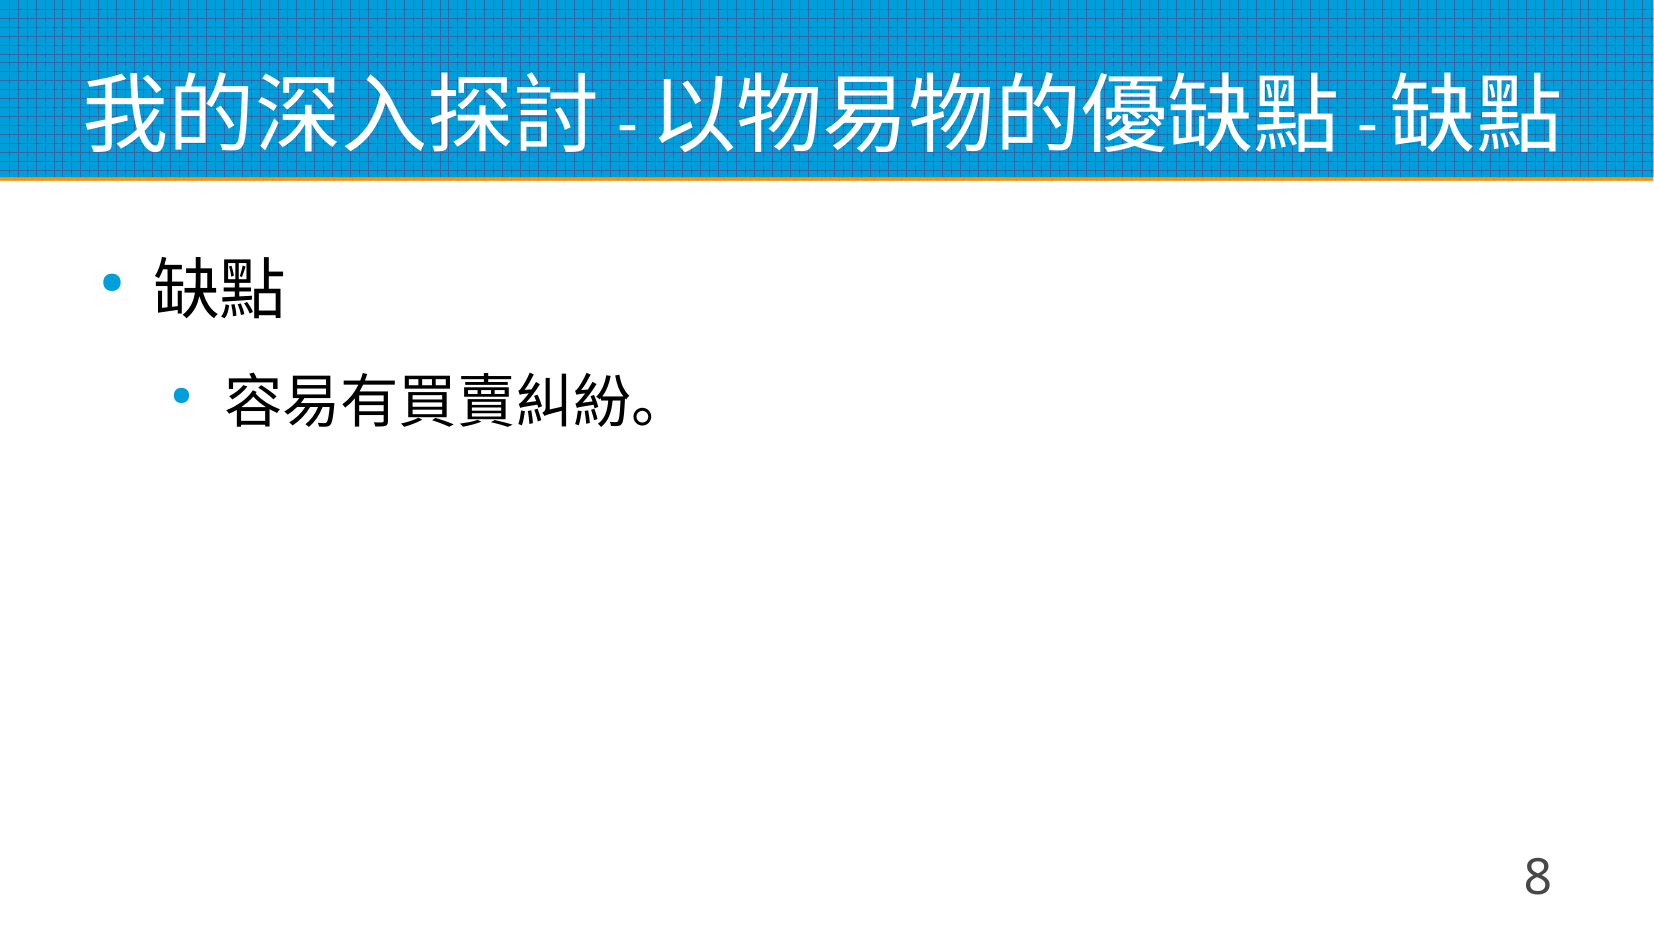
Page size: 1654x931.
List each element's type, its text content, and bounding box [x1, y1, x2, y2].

list 缺點 容易有買賣糾紛。 [82, 236, 1563, 811]
title 我的深入探討-以物易物的優缺點-缺點 [82, 14, 1571, 171]
